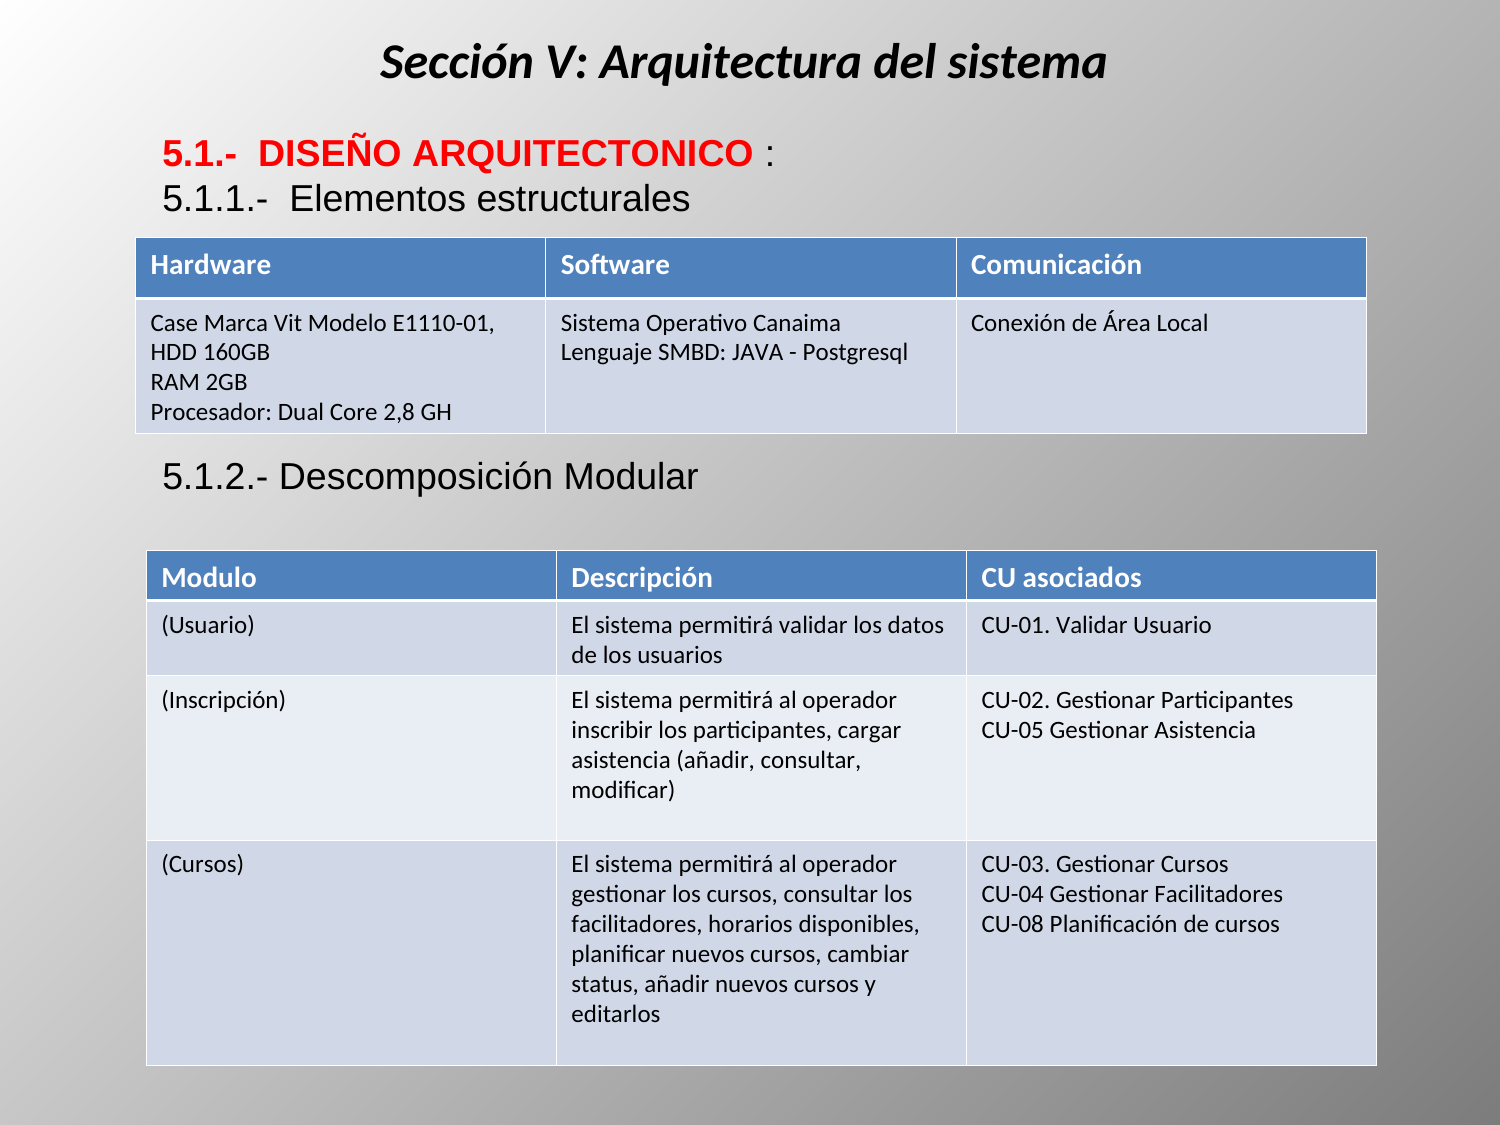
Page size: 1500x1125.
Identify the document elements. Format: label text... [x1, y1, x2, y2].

table_cell El sistema permitirá validar los datos de los usuarios [557, 602, 966, 675]
table_header CU asociados [967, 551, 1376, 599]
table_cell (Cursos) [147, 841, 556, 1065]
table_cell CU-03. Gestionar Cursos CU-04 Gestionar Facilitadores CU-08 Planificación de cursos [967, 841, 1376, 1065]
table_header Hardware [136, 238, 545, 297]
table_cell El sistema permitirá al operador inscribir los participantes, cargar asistencia (añadir, consultar, modificar) [557, 676, 966, 840]
table_cell (Inscripción) [147, 676, 556, 840]
text_box 5.1.2.- Descomposición Modular [147, 444, 1238, 505]
table_cell Case Marca Vit Modelo E1110-01, HDD 160GB RAM 2GB Procesador: Dual Core 2,8 GH [136, 300, 545, 433]
table_header Descripción [557, 551, 966, 599]
table_cell Conexión de Área Local [957, 300, 1366, 433]
table_cell Sistema Operativo Canaima Lenguaje SMBD: JAVA - Postgresql [546, 300, 956, 433]
table_cell CU-01. Validar Usuario [967, 602, 1376, 675]
text_box 5.1.- DISEÑO ARQUITECTONICO : 5.1.1.- Elementos estructurales [147, 121, 1238, 228]
table_header Software [546, 238, 956, 297]
table_header Modulo [147, 551, 556, 599]
table_cell (Usuario) [147, 602, 556, 675]
title Sección V: Arquitectura del sistema [75, 0, 1426, 153]
table_cell CU-02. Gestionar Participantes CU-05 Gestionar Asistencia [967, 676, 1376, 840]
table_cell El sistema permitirá al operador gestionar los cursos, consultar los facilitadores, horarios disponibles, planificar nuevos cursos, cambiar status, añadir nuevos cursos y editarlos [557, 841, 966, 1065]
table_header Comunicación [957, 238, 1366, 297]
